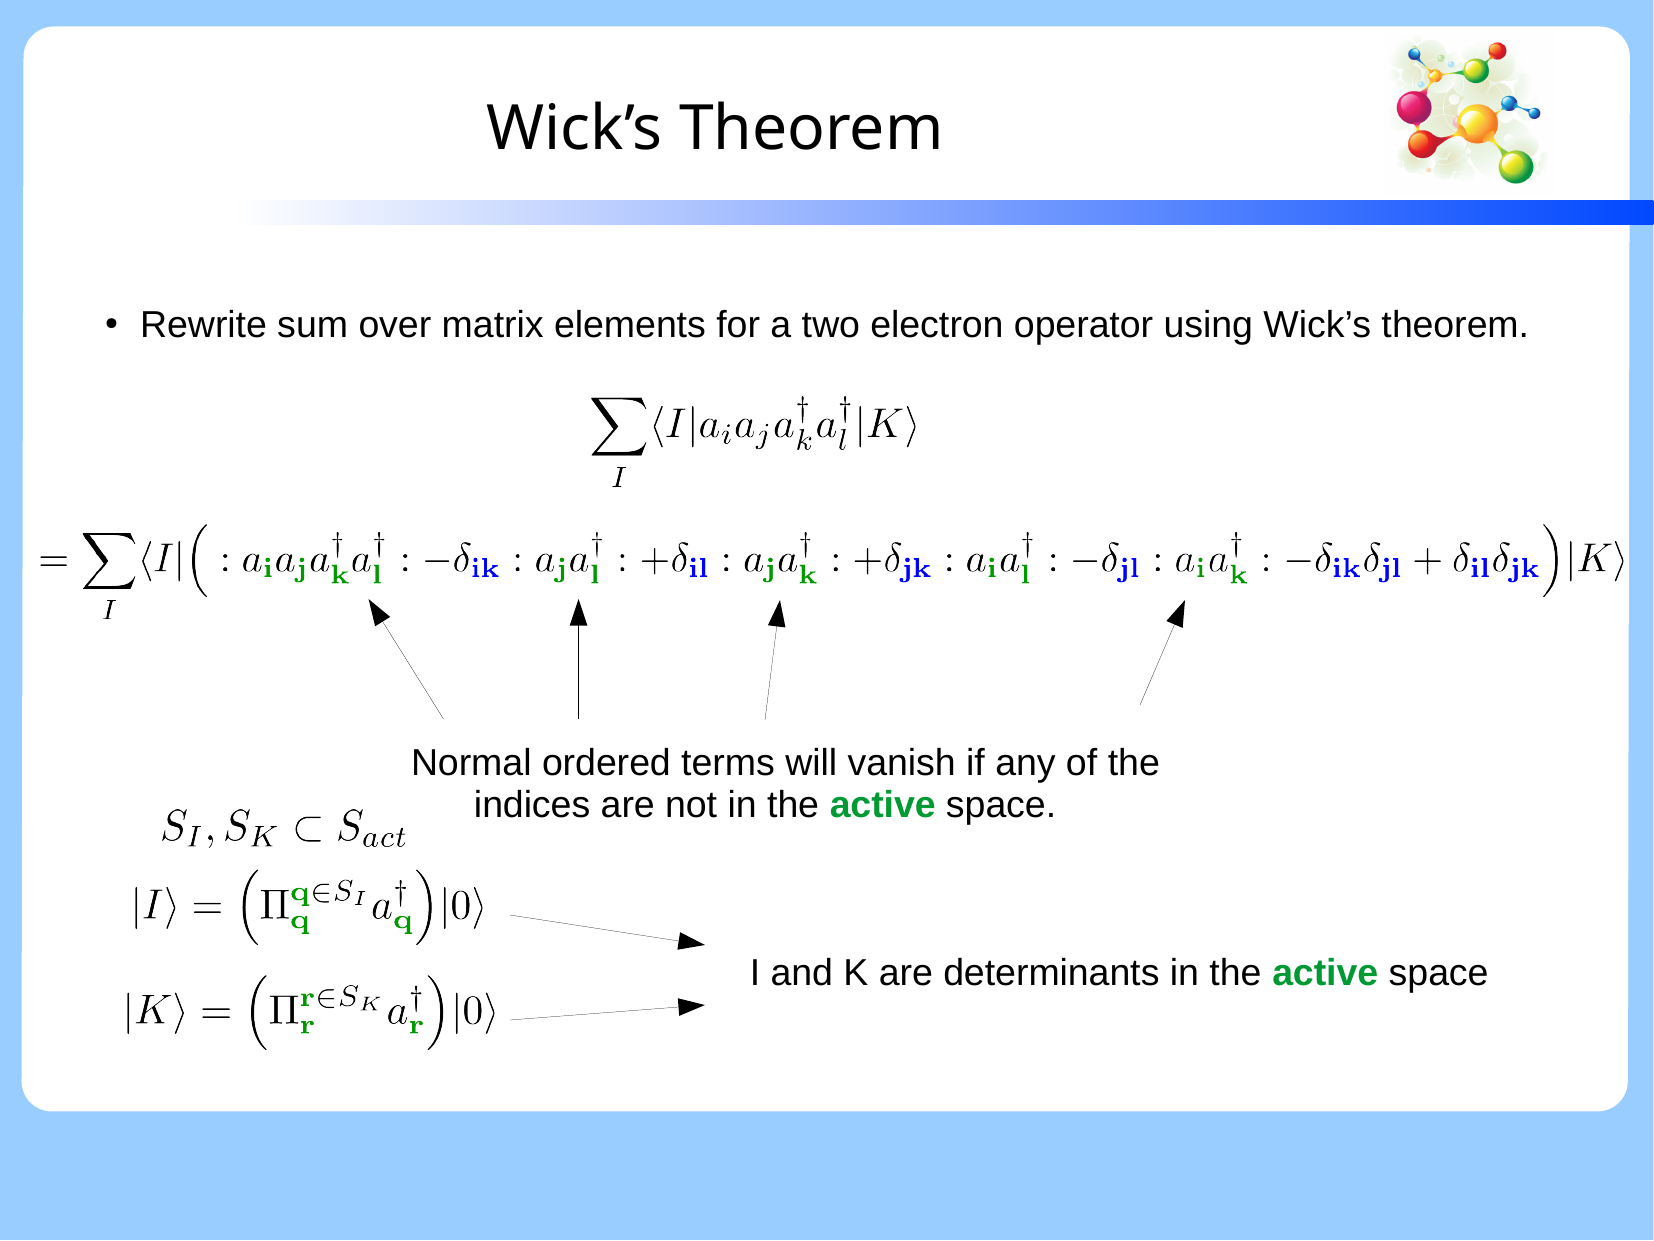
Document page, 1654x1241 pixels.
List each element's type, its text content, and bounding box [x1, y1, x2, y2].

picture [591, 396, 916, 487]
text_box Rewrite sum over matrix elements for a two electron operator using Wick’s theorem. [90, 254, 1576, 524]
table_cell [873, 201, 877, 224]
picture [127, 975, 495, 1051]
text_box Normal ordered terms will vanish if any of the indices are not in the active space. [396, 734, 1187, 833]
picture [135, 869, 483, 945]
table_cell [956, 201, 961, 224]
text_box Rewrite sum over matrix elements for a two electron operator using Wick’s theorem. [90, 619, 1576, 1241]
title Wick’s Theorem [82, 49, 1332, 201]
text_box I and K are determinants in the active space [735, 944, 1516, 1002]
picture [40, 524, 1624, 619]
picture [162, 809, 406, 848]
picture [1382, 29, 1556, 195]
